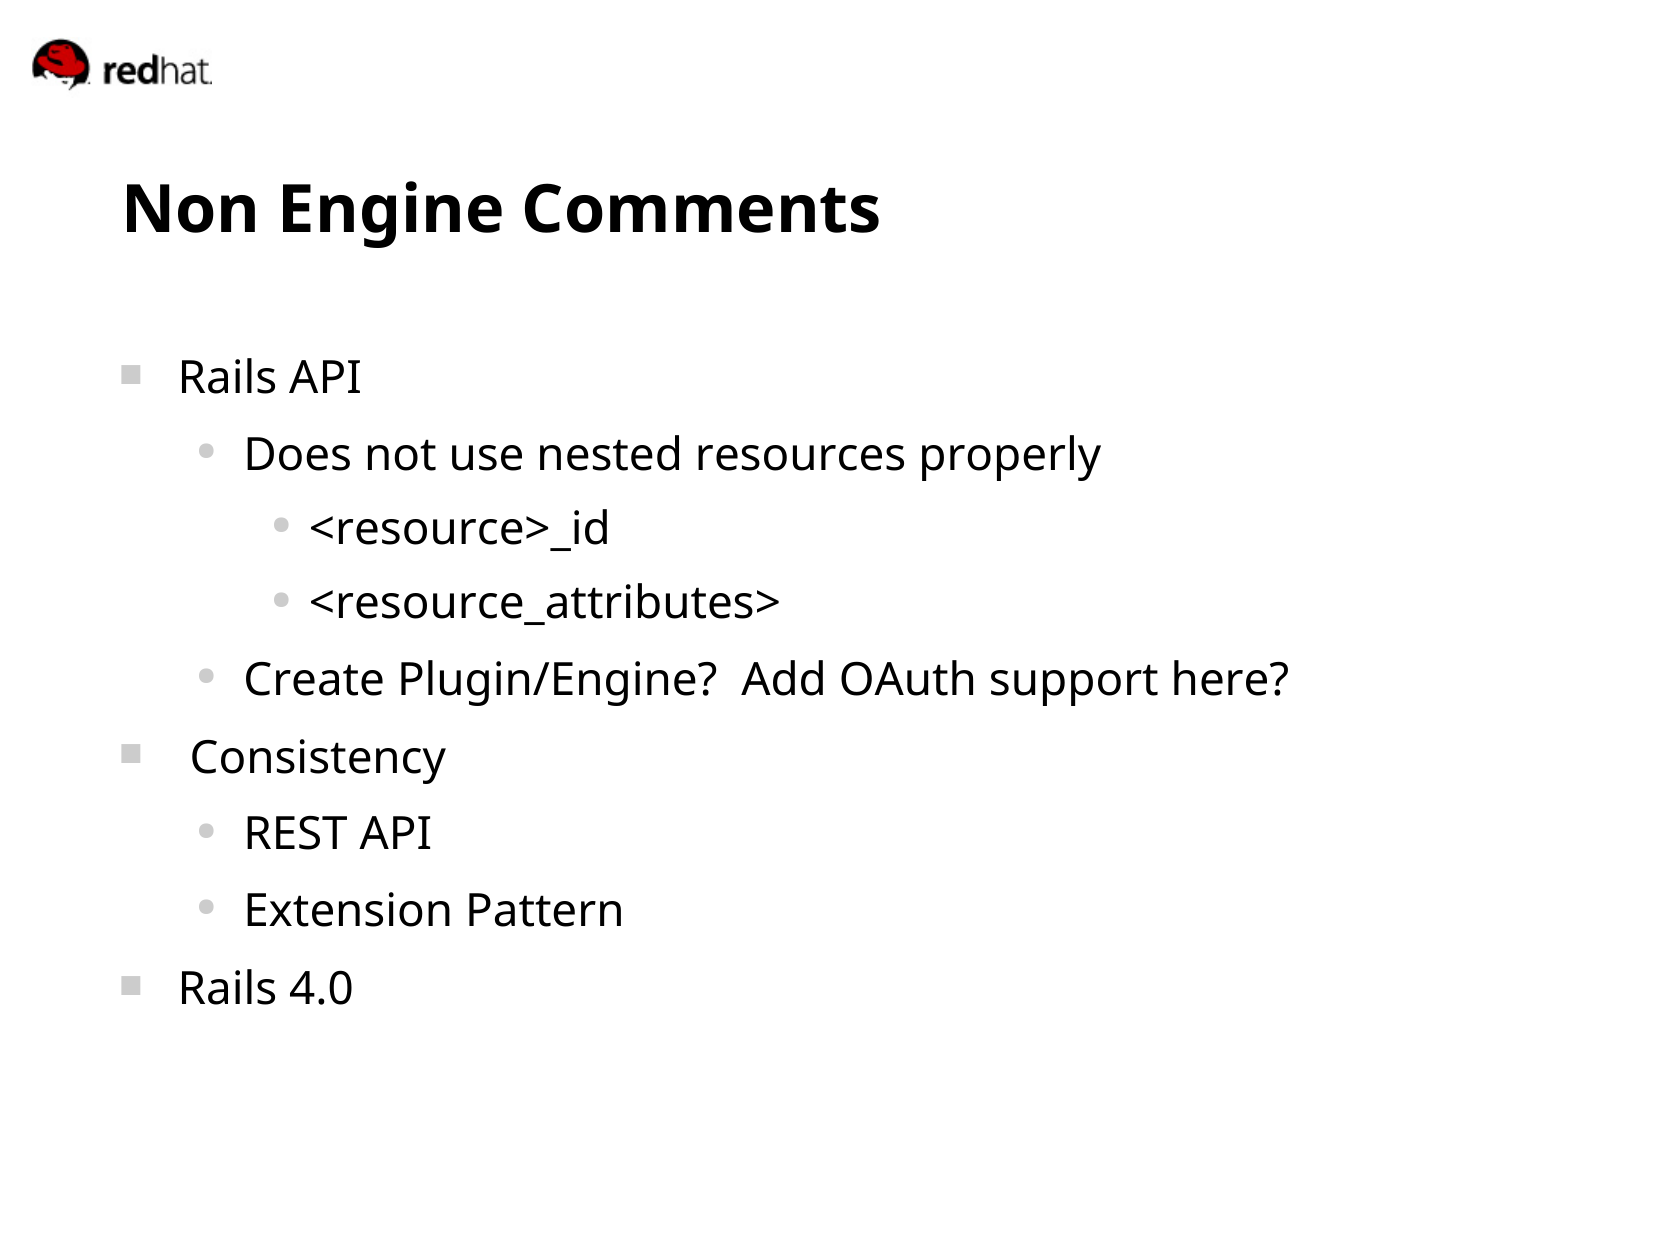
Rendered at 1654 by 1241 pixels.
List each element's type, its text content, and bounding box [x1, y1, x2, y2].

list Rails API Does not use nested resources properly <resource>_id <resource_attributes> Create Plugin/Engine? Add OAuth support here? Consistency REST API Extension Pattern Rails 4.0 [121, 344, 1534, 1127]
picture [31, 37, 212, 98]
title Non Engine Comments [121, 102, 1534, 310]
